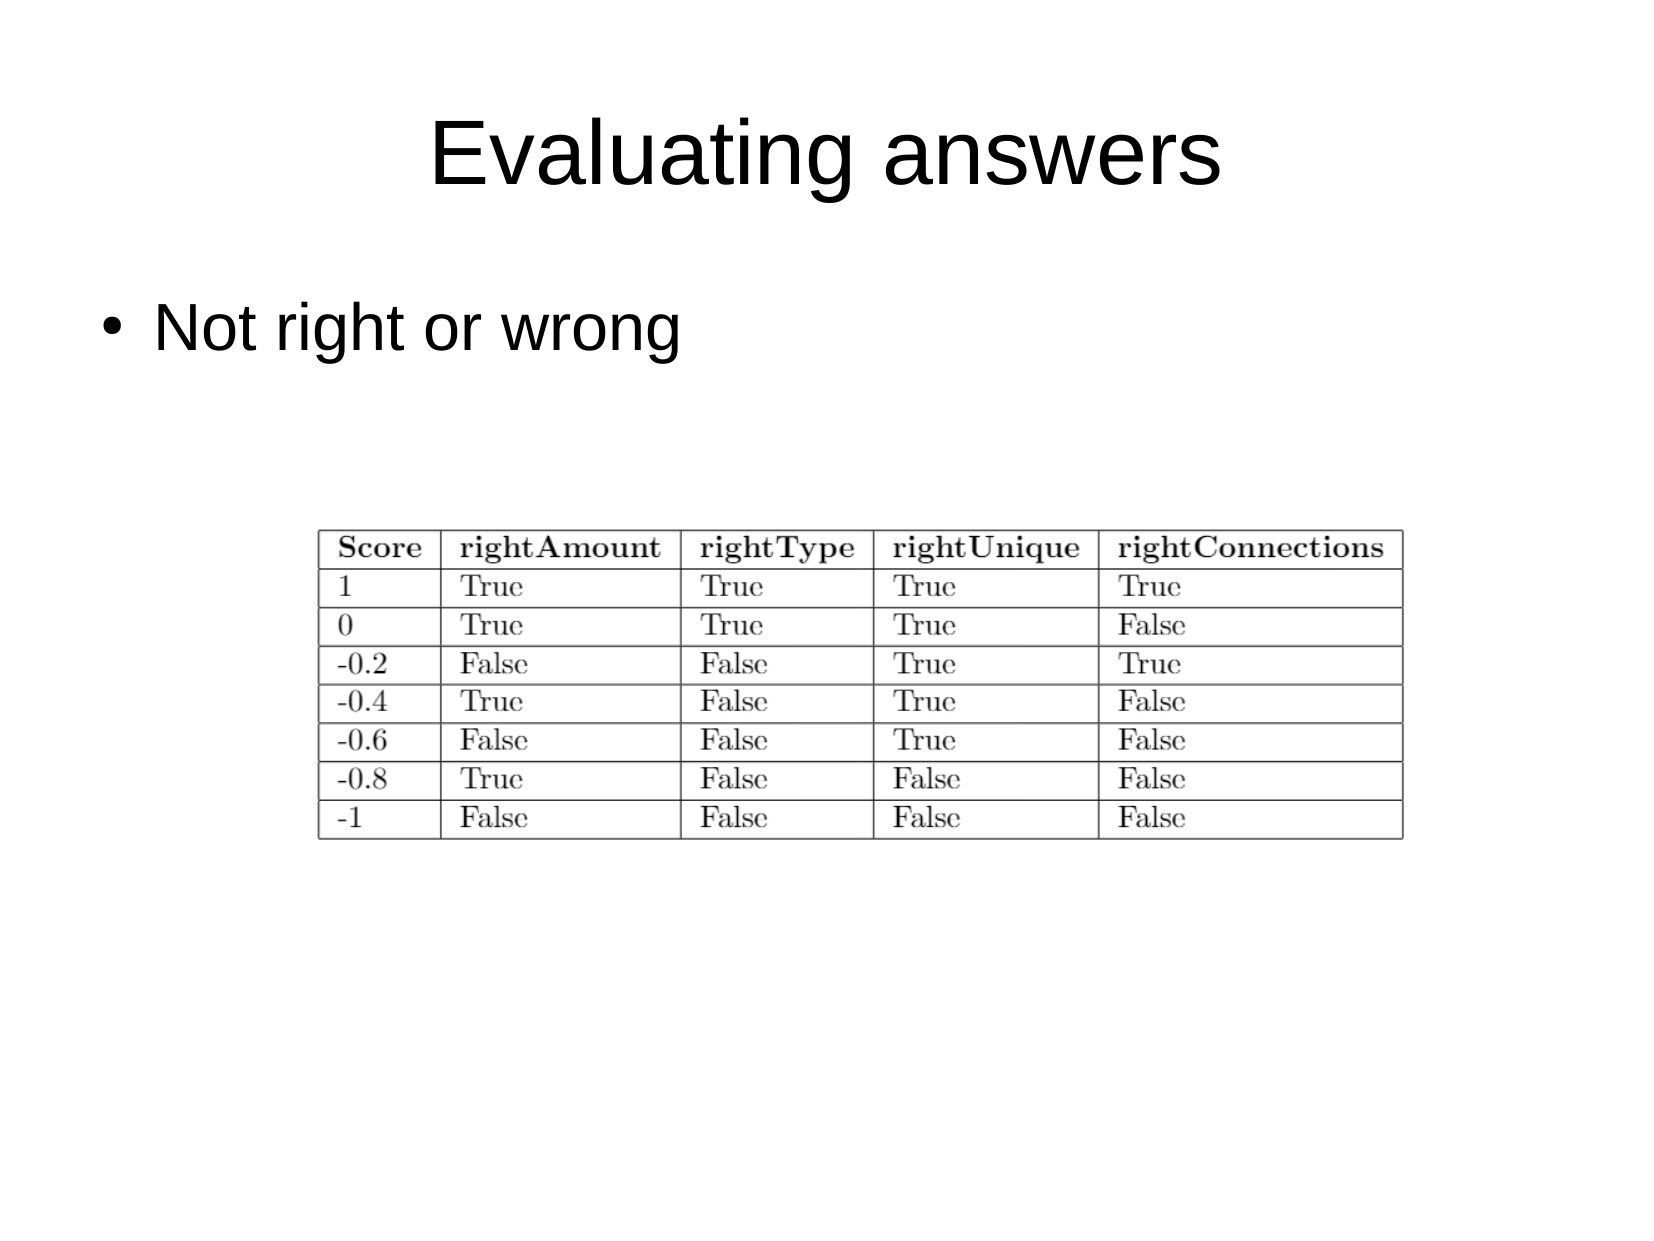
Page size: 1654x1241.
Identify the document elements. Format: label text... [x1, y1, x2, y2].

list Not right or wrong [82, 290, 1571, 1010]
picture [259, 496, 1440, 872]
title Evaluating answers [82, 49, 1571, 257]
